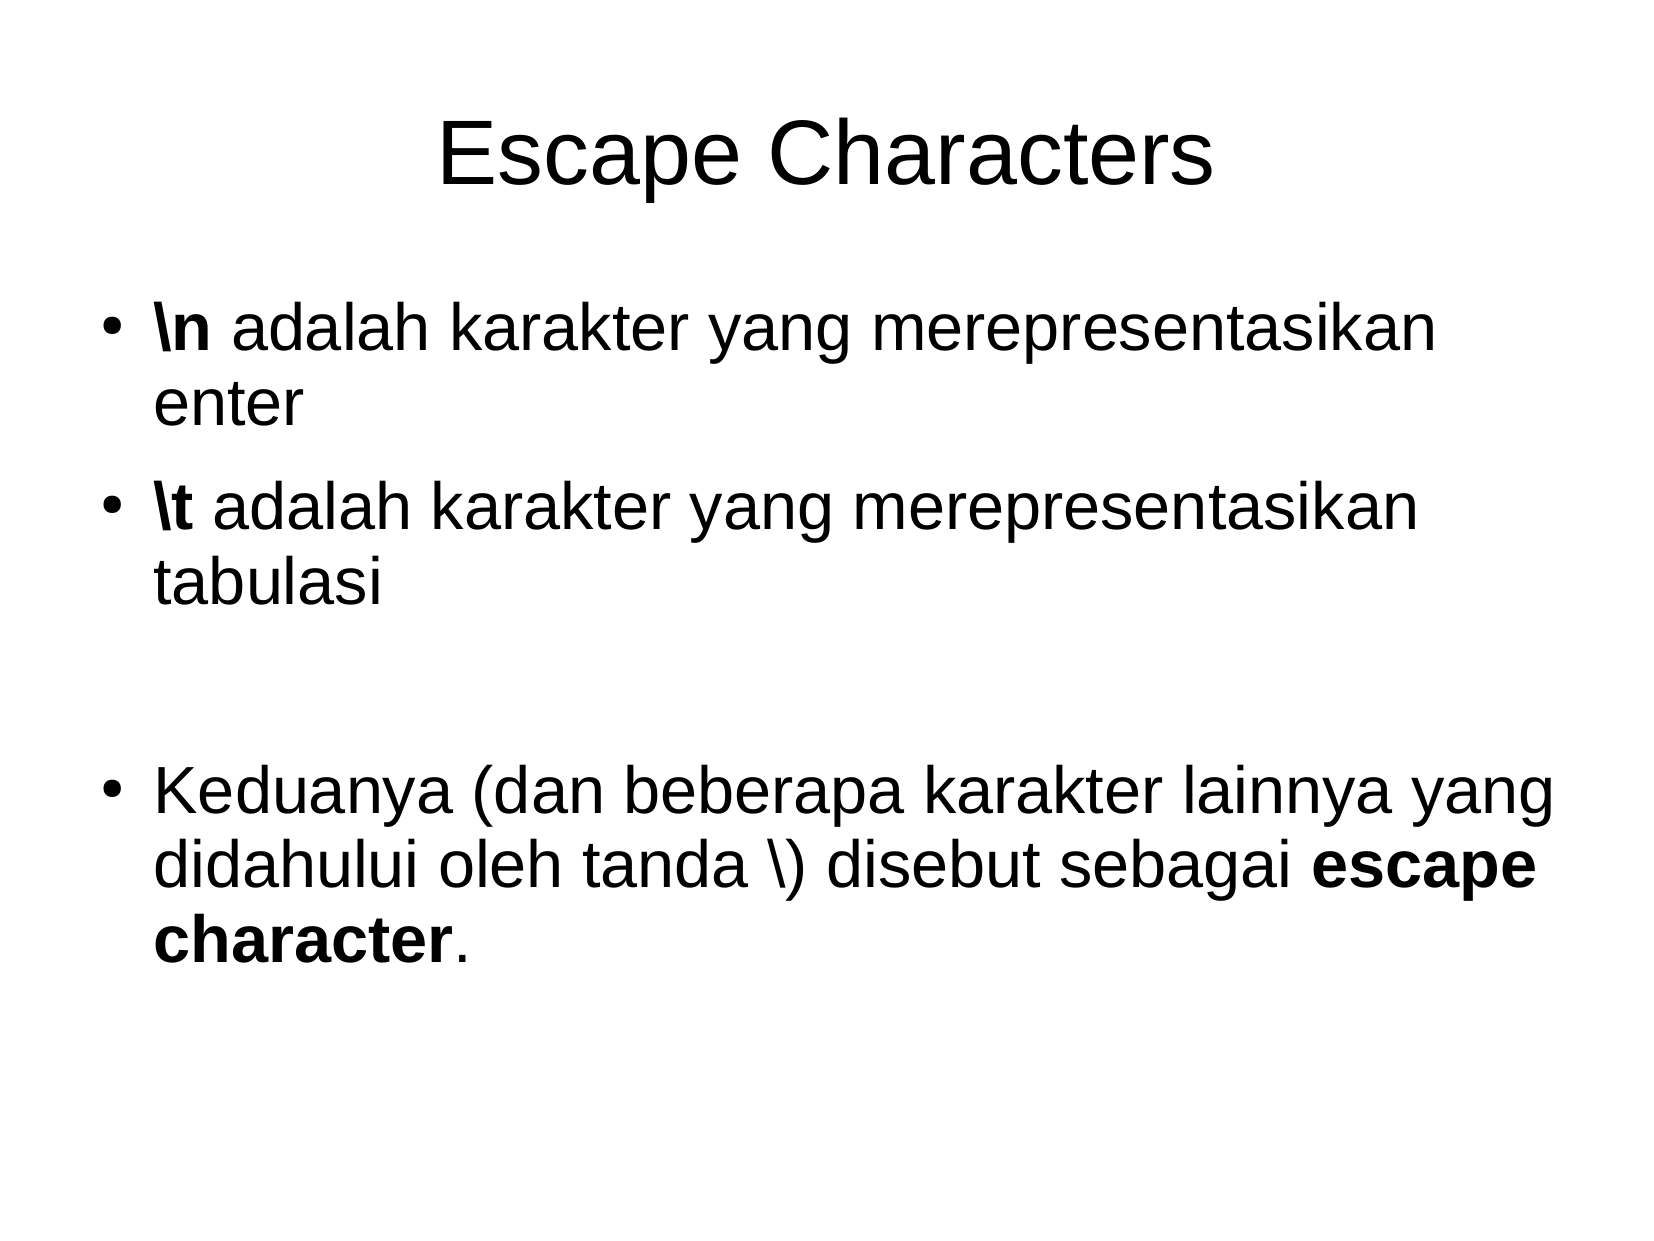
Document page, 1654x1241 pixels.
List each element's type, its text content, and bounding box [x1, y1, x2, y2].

list \n adalah karakter yang merepresentasikan enter \t adalah karakter yang merepresentasikan tabulasi Keduanya (dan beberapa karakter lainnya yang didahului oleh tanda \) disebut sebagai escape character. [82, 290, 1571, 1010]
title Escape Characters [82, 49, 1571, 257]
